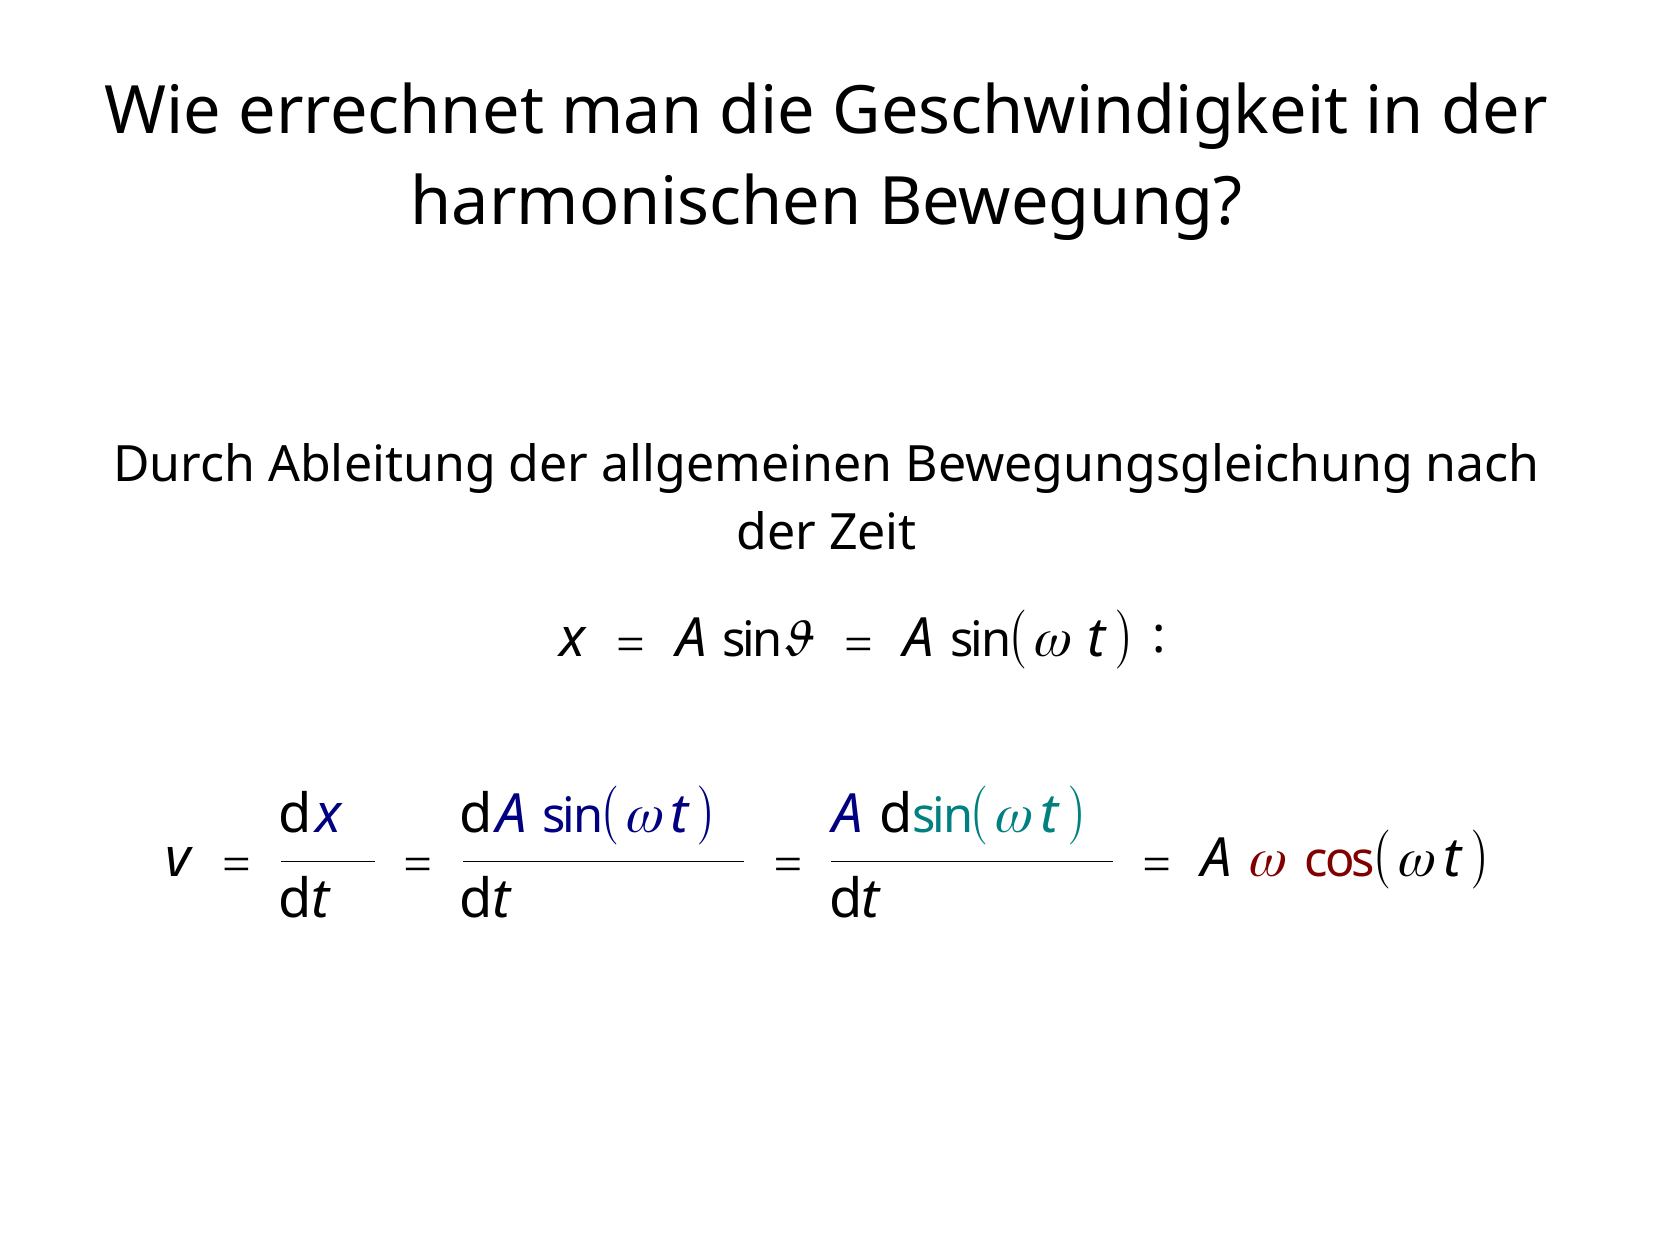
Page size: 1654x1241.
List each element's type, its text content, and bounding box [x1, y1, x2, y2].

chart [159, 781, 1494, 932]
title Wie errechnet man die Geschwindigkeit in der harmonischen Bewegung? [82, 49, 1571, 257]
subtitle Durch Ableitung der allgemeinen Bewegungsgleichung nach der Zeit : [82, 290, 1571, 1010]
chart [550, 604, 1139, 671]
